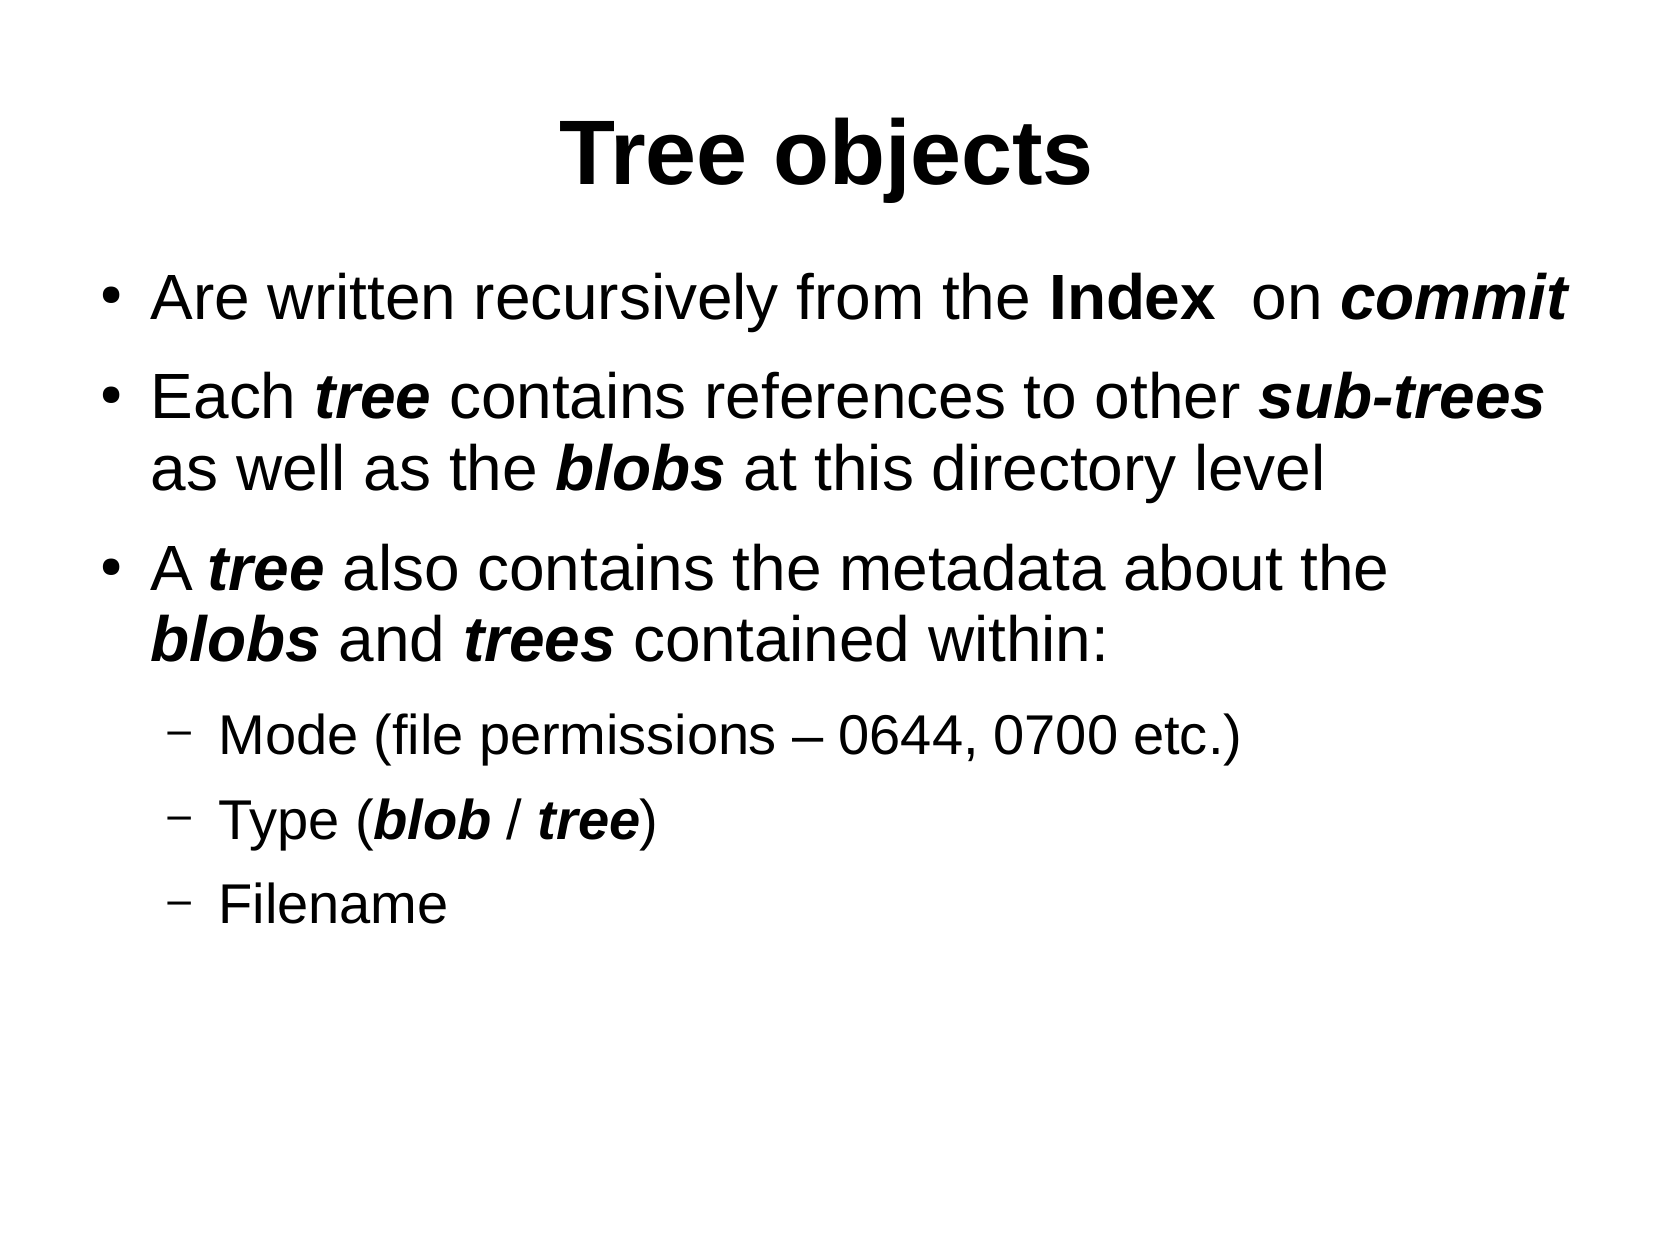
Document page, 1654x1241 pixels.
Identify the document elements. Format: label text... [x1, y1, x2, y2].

title Tree objects [82, 49, 1571, 257]
list Are written recursively from the Index on commit Each tree contains references to other sub-trees as well as the blobs at this directory level A tree also contains the metadata about the blobs and trees contained within: Mode (file permissions – 0644, 0700 etc.) Type (blob / tree) Filename [82, 261, 1571, 981]
